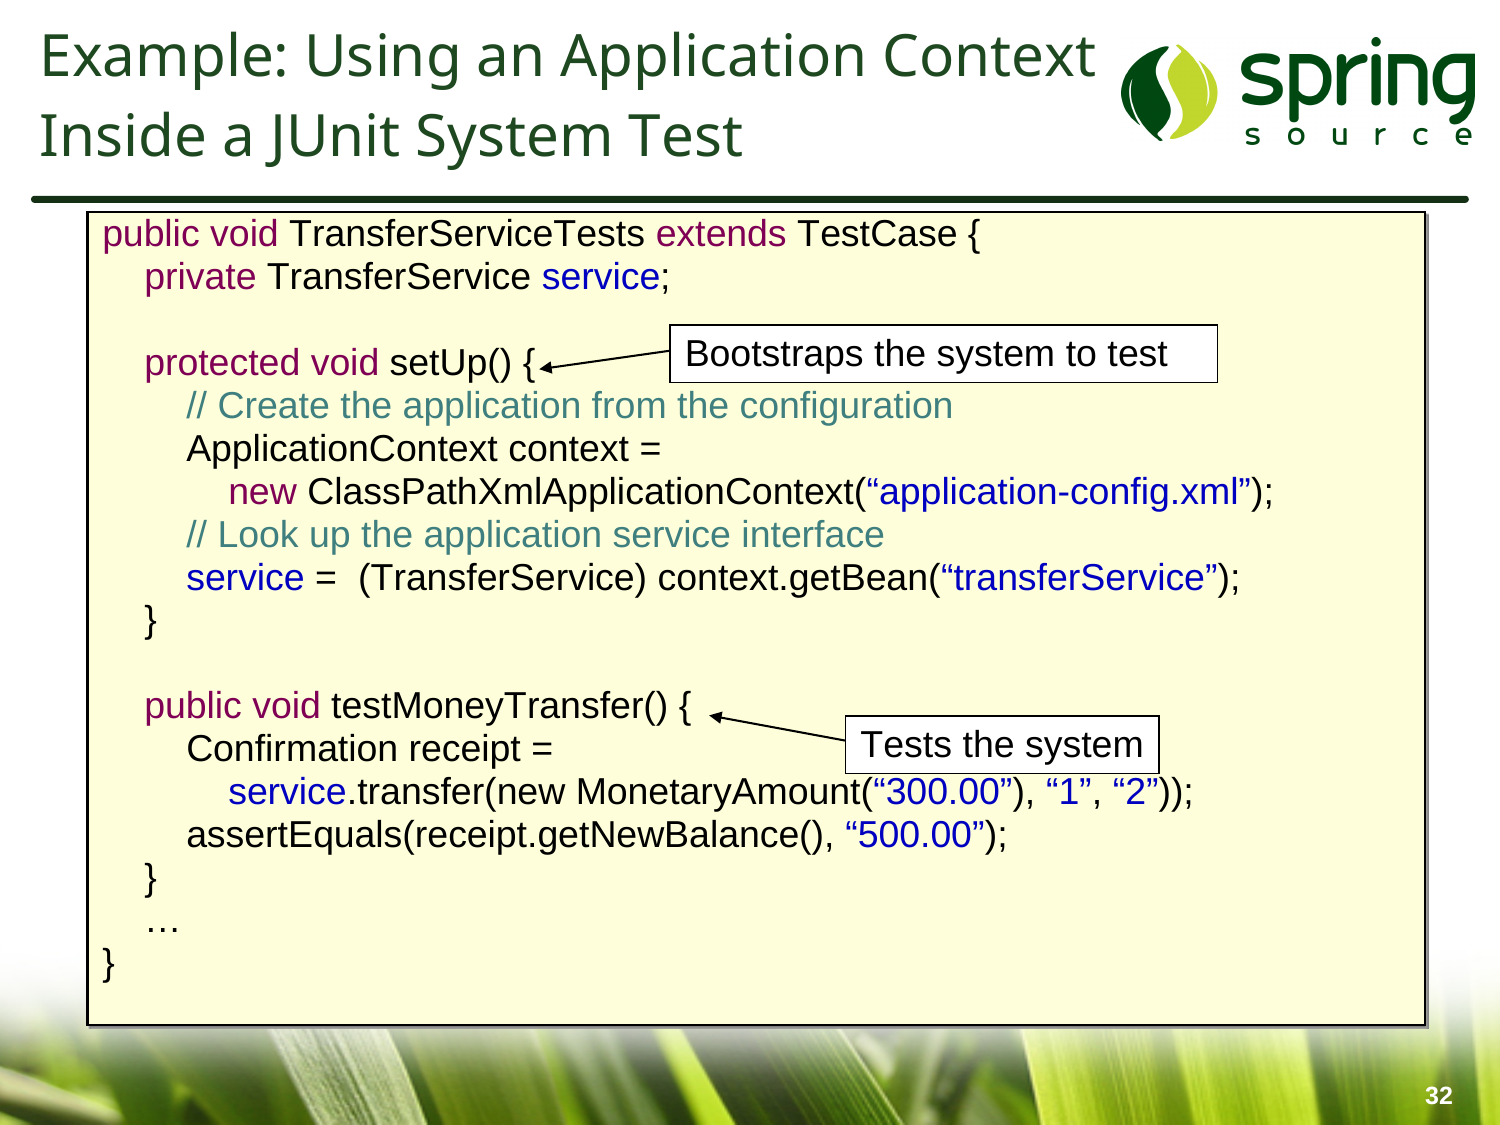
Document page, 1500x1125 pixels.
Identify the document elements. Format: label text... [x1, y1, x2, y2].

text_box Tests the system [845, 715, 1159, 774]
title Example: Using an Application Context Inside a JUnit System Test [24, 0, 1116, 188]
picture [0, 944, 1500, 1125]
text_box public void TransferServiceTests extends TestCase { private TransferService service; protected void setUp() { // Create the application from the configuration ApplicationContext context = new ClassPathXmlApplicationContext(“application-config.xml”); // Look up the application service interface service = (TransferService) context.getBean(“transferService”); } public void testMoneyTransfer() { Confirmation receipt = service.transfer(new MonetaryAmount(“300.00”), “1”, “2”)); assertEquals(receipt.getNewBalance(), “500.00”); } … } [87, 212, 1426, 1025]
text_box Bootstraps the system to test [670, 324, 1218, 383]
picture [1121, 37, 1475, 145]
